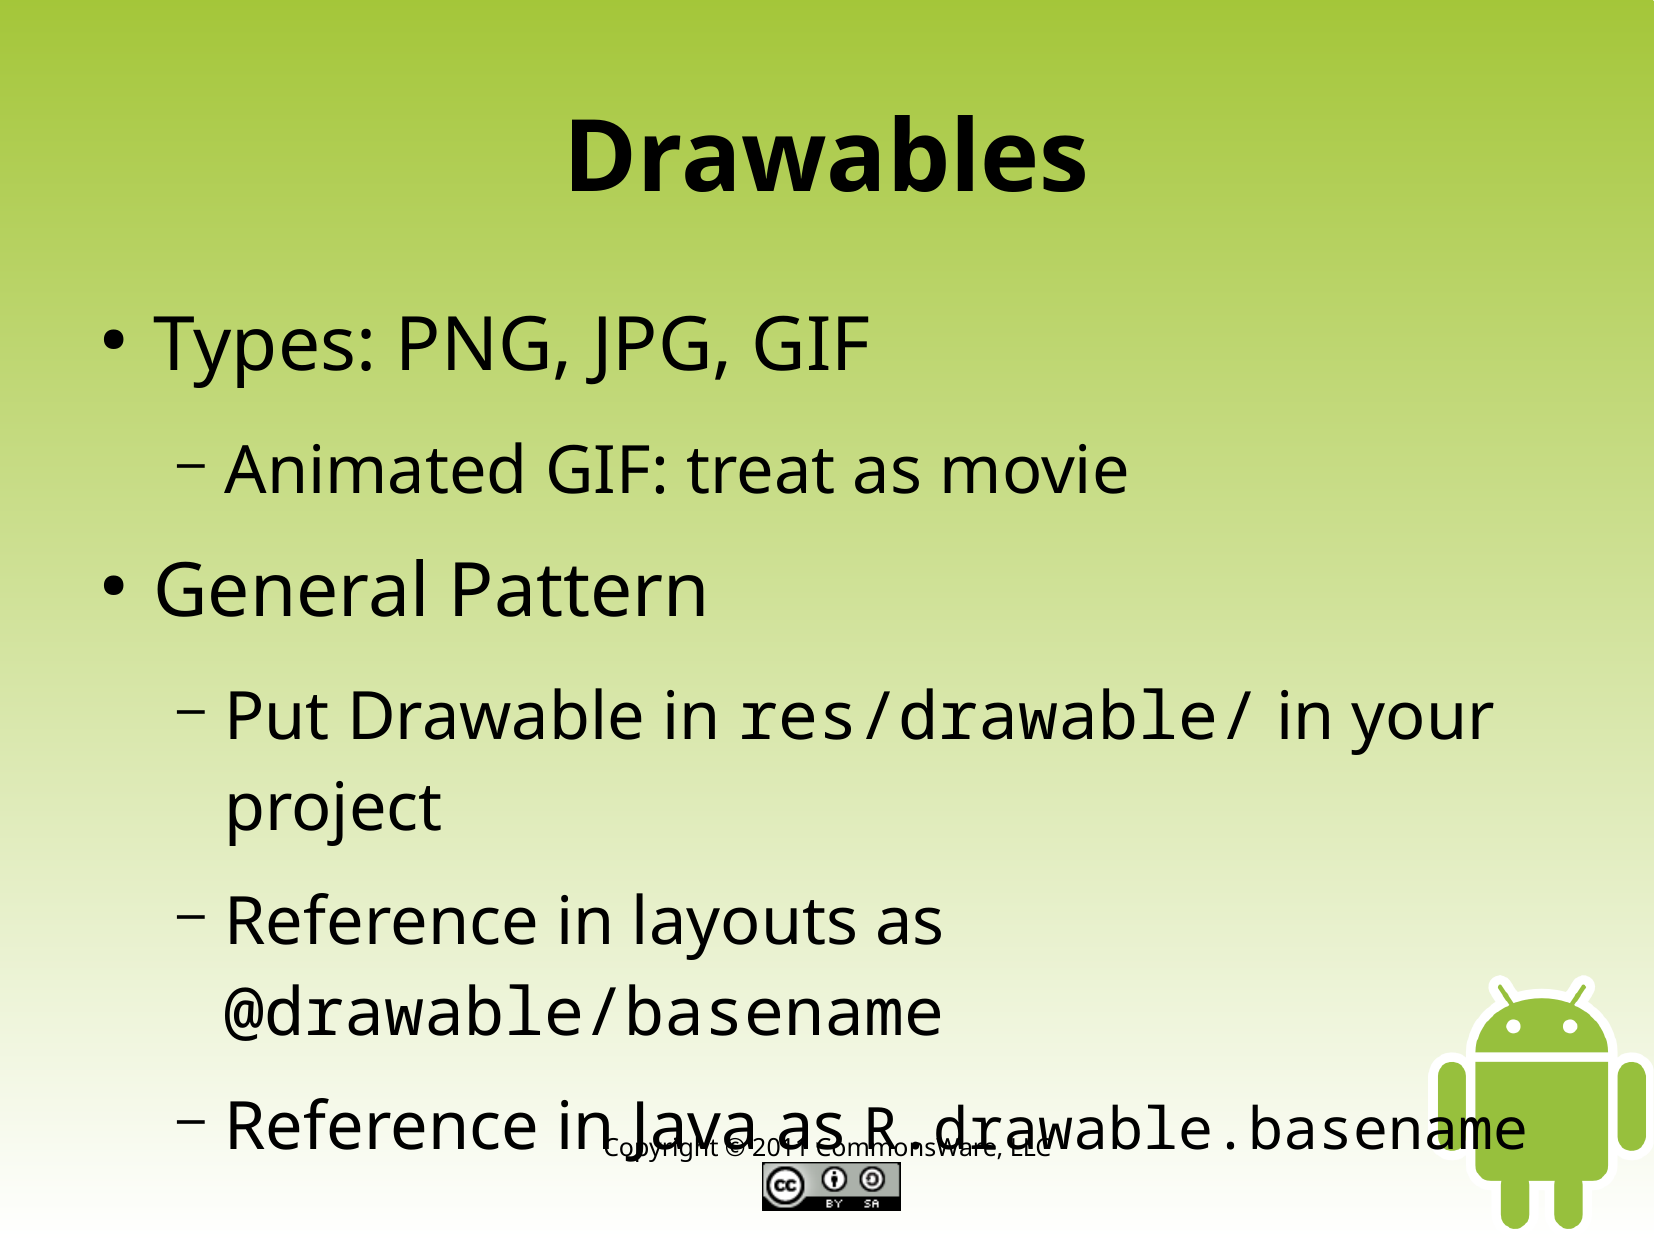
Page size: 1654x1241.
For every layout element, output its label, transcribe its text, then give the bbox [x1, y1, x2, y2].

list Types: PNG, JPG, GIF Animated GIF: treat as movie General Pattern Put Drawable in res/drawable/ in your project Reference in layouts as @drawable/basename Reference in Java as R.drawable.basename [82, 290, 1538, 1090]
picture [1428, 975, 1654, 1238]
picture [1432, 1134, 1448, 1145]
picture [762, 1162, 901, 1211]
title Drawables [82, 49, 1571, 257]
